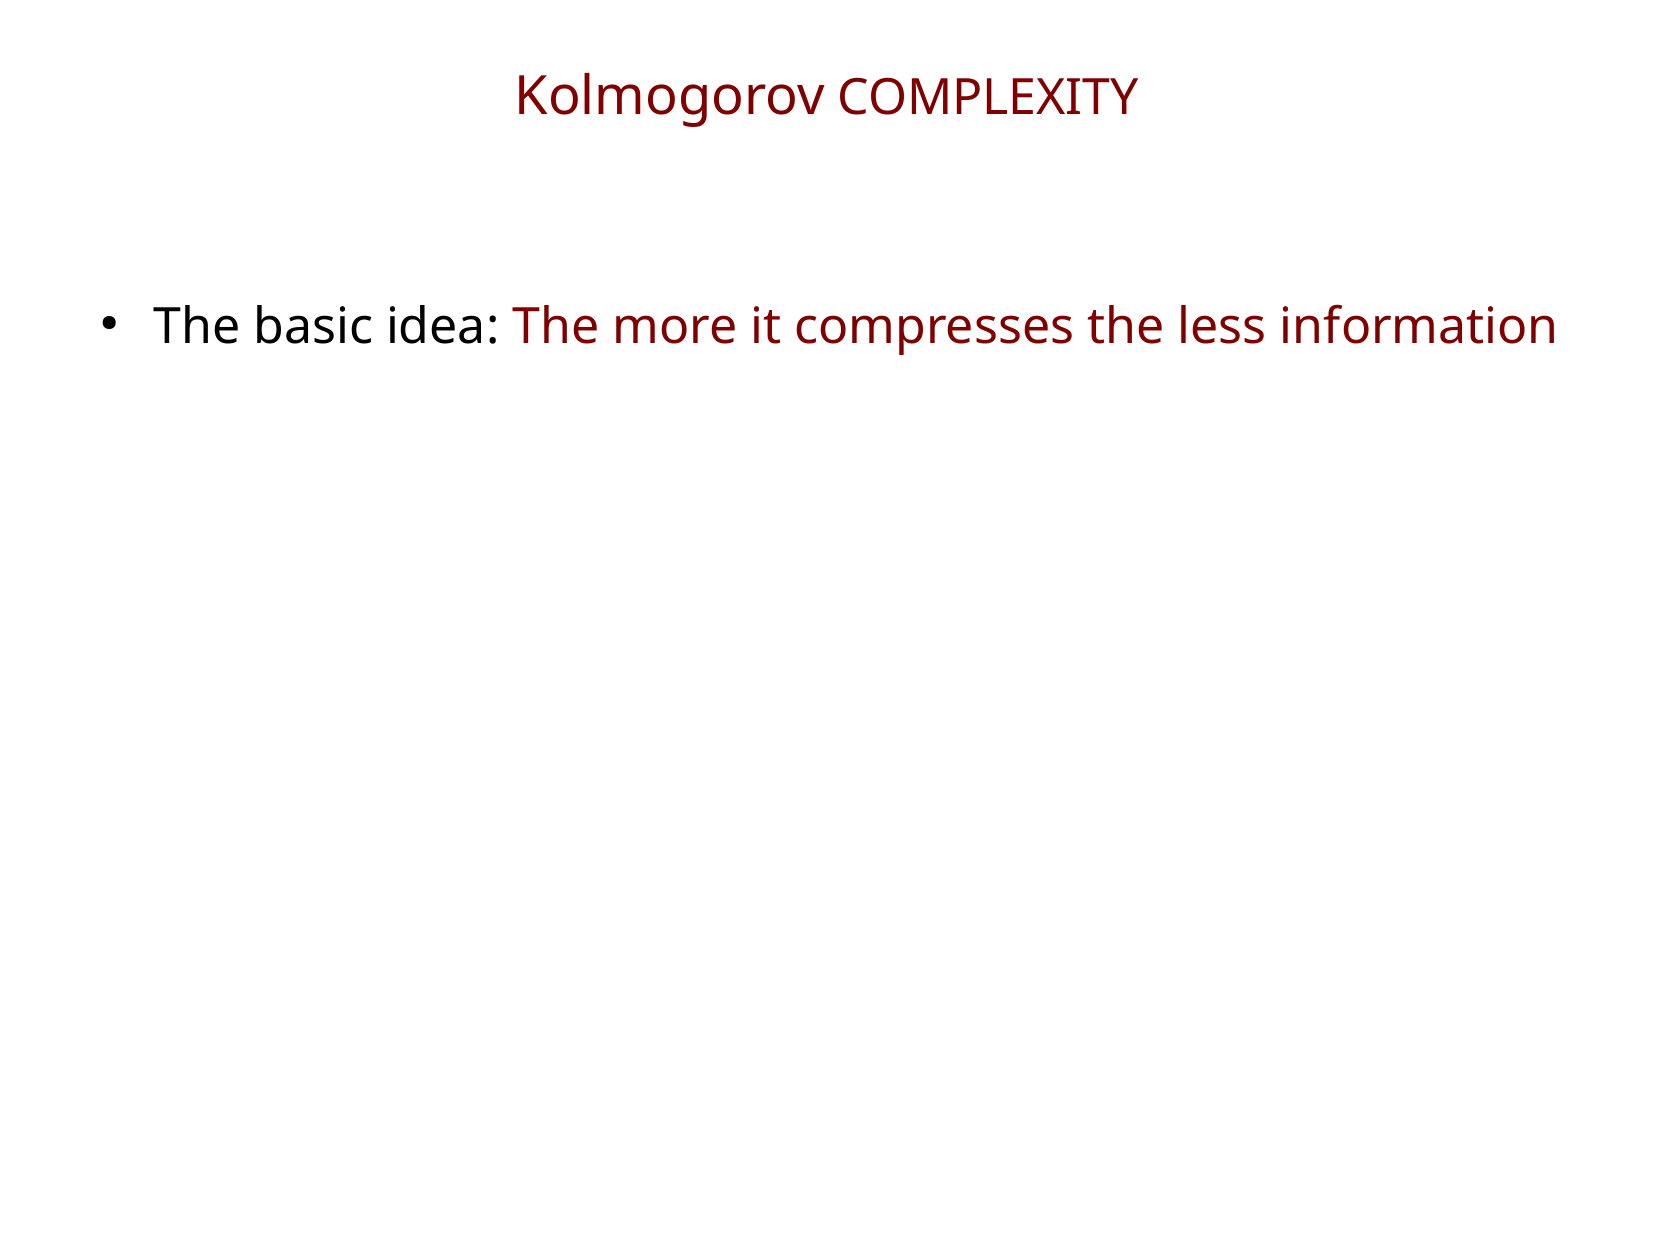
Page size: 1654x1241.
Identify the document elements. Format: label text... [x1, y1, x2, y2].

list The basic idea: The more it compresses the less information [82, 290, 1571, 1109]
title Kolmogorov COMPLEXITY [82, 62, 1571, 125]
